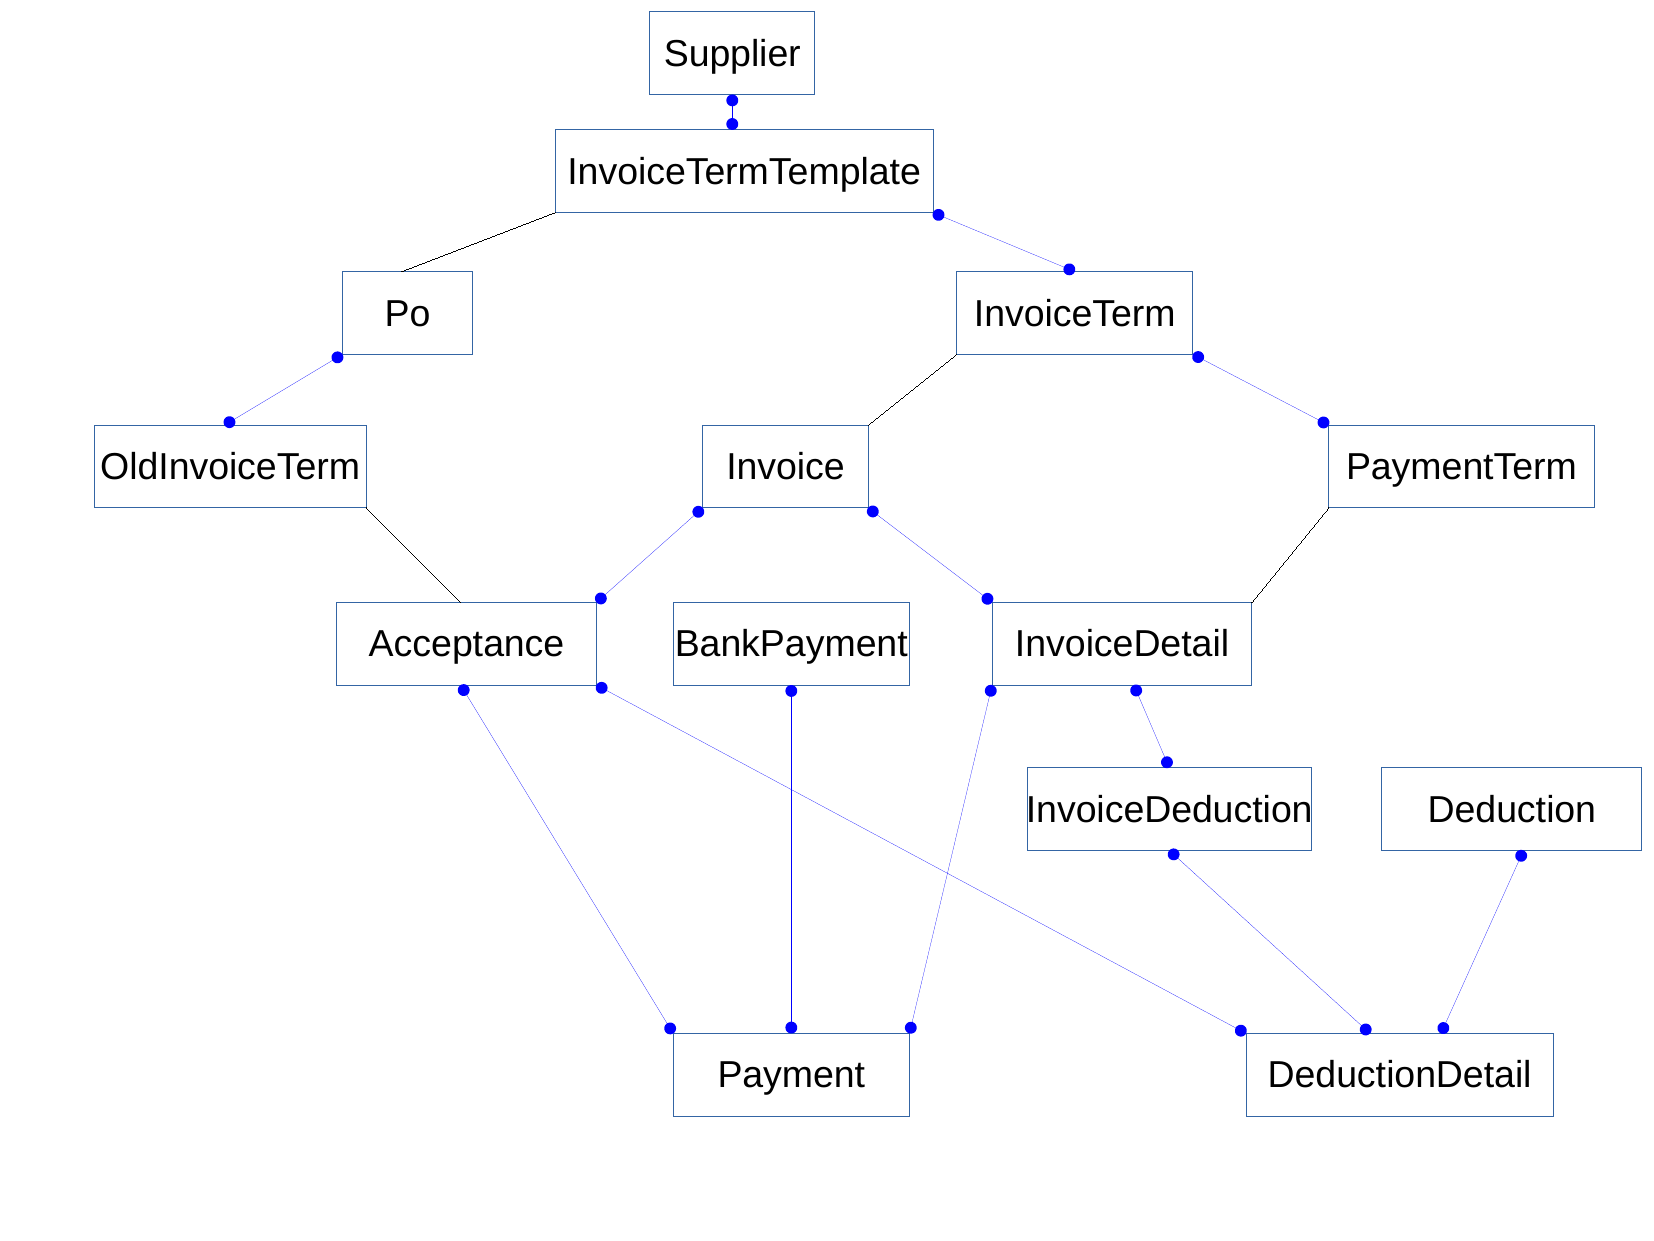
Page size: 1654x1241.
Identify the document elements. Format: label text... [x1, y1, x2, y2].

text_box DeductionDetail [1246, 1033, 1554, 1117]
text_box InvoiceDeduction [1027, 767, 1312, 851]
text_box InvoiceTerm [956, 271, 1193, 355]
text_box InvoiceTermTemplate [555, 129, 934, 213]
text_box OldInvoiceTerm [94, 425, 367, 508]
text_box Invoice [702, 425, 869, 508]
text_box Payment [673, 1033, 910, 1117]
text_box Deduction [1381, 767, 1642, 851]
text_box InvoiceDetail [992, 602, 1252, 686]
text_box BankPayment [673, 602, 910, 686]
text_box Acceptance [336, 602, 597, 686]
text_box PaymentTerm [1328, 425, 1595, 508]
text_box Po [342, 271, 473, 355]
text_box Supplier [649, 11, 815, 95]
